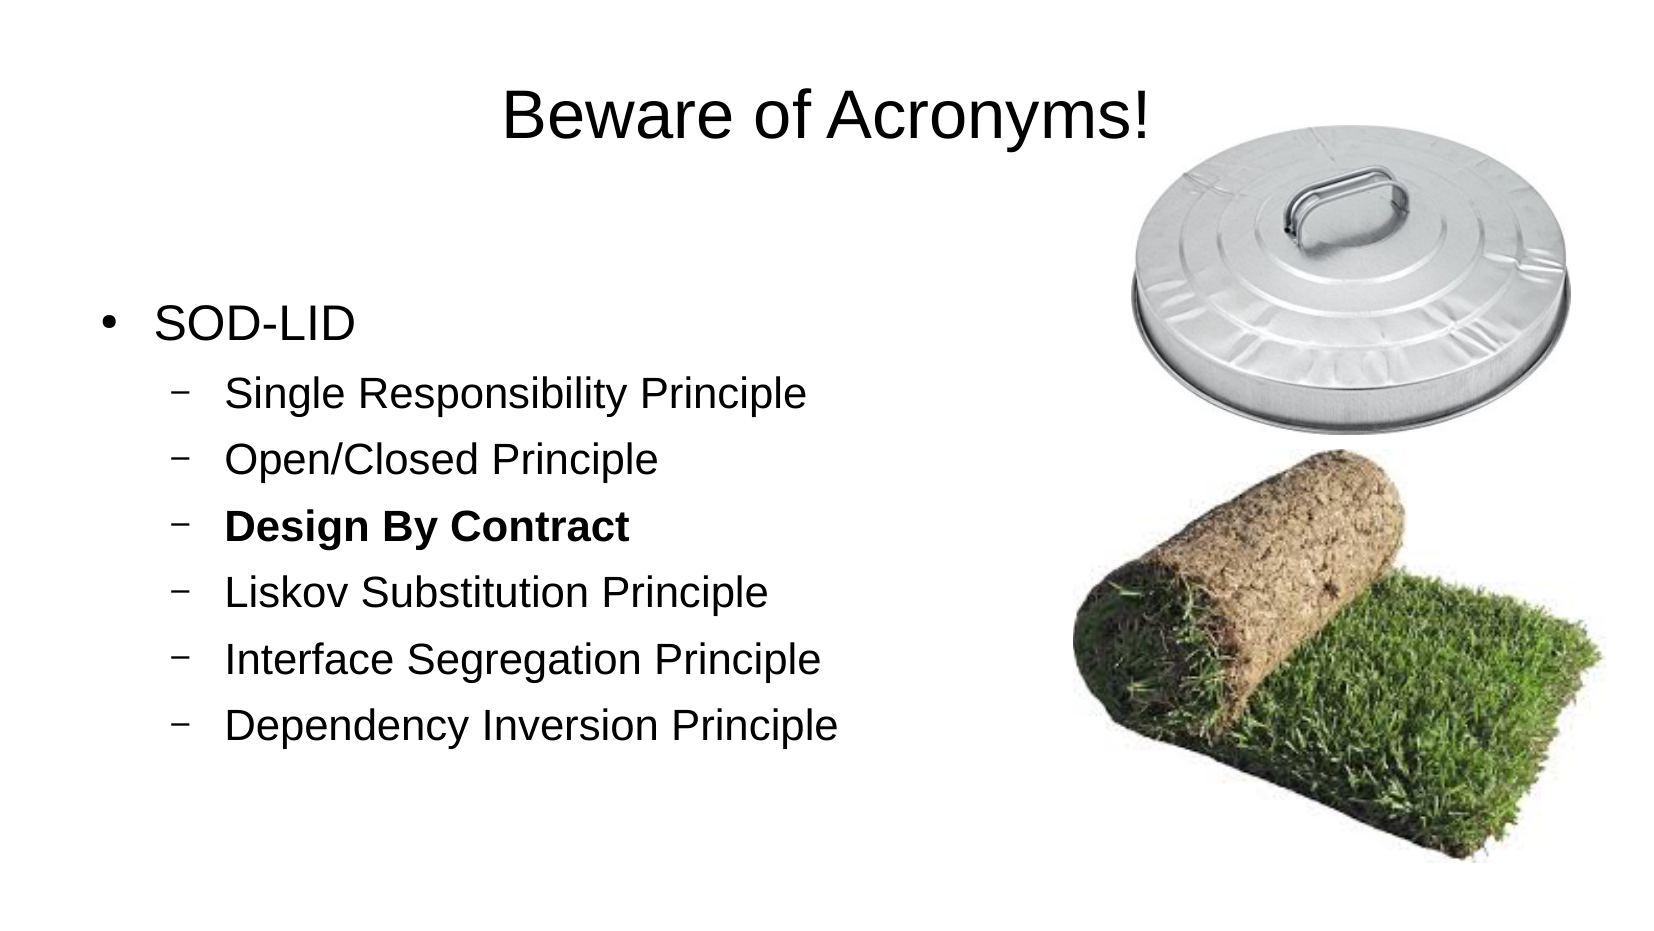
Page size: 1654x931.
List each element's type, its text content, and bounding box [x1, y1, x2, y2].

title Beware of Acronyms! [82, 37, 1571, 193]
picture [1131, 193, 1571, 217]
picture [1073, 449, 1606, 863]
list SOD-LID Single Responsibility Principle Open/Closed Principle Design By Contract Liskov Substitution Principle Interface Segregation Principle Dependency Inversion Principle [82, 217, 1571, 758]
